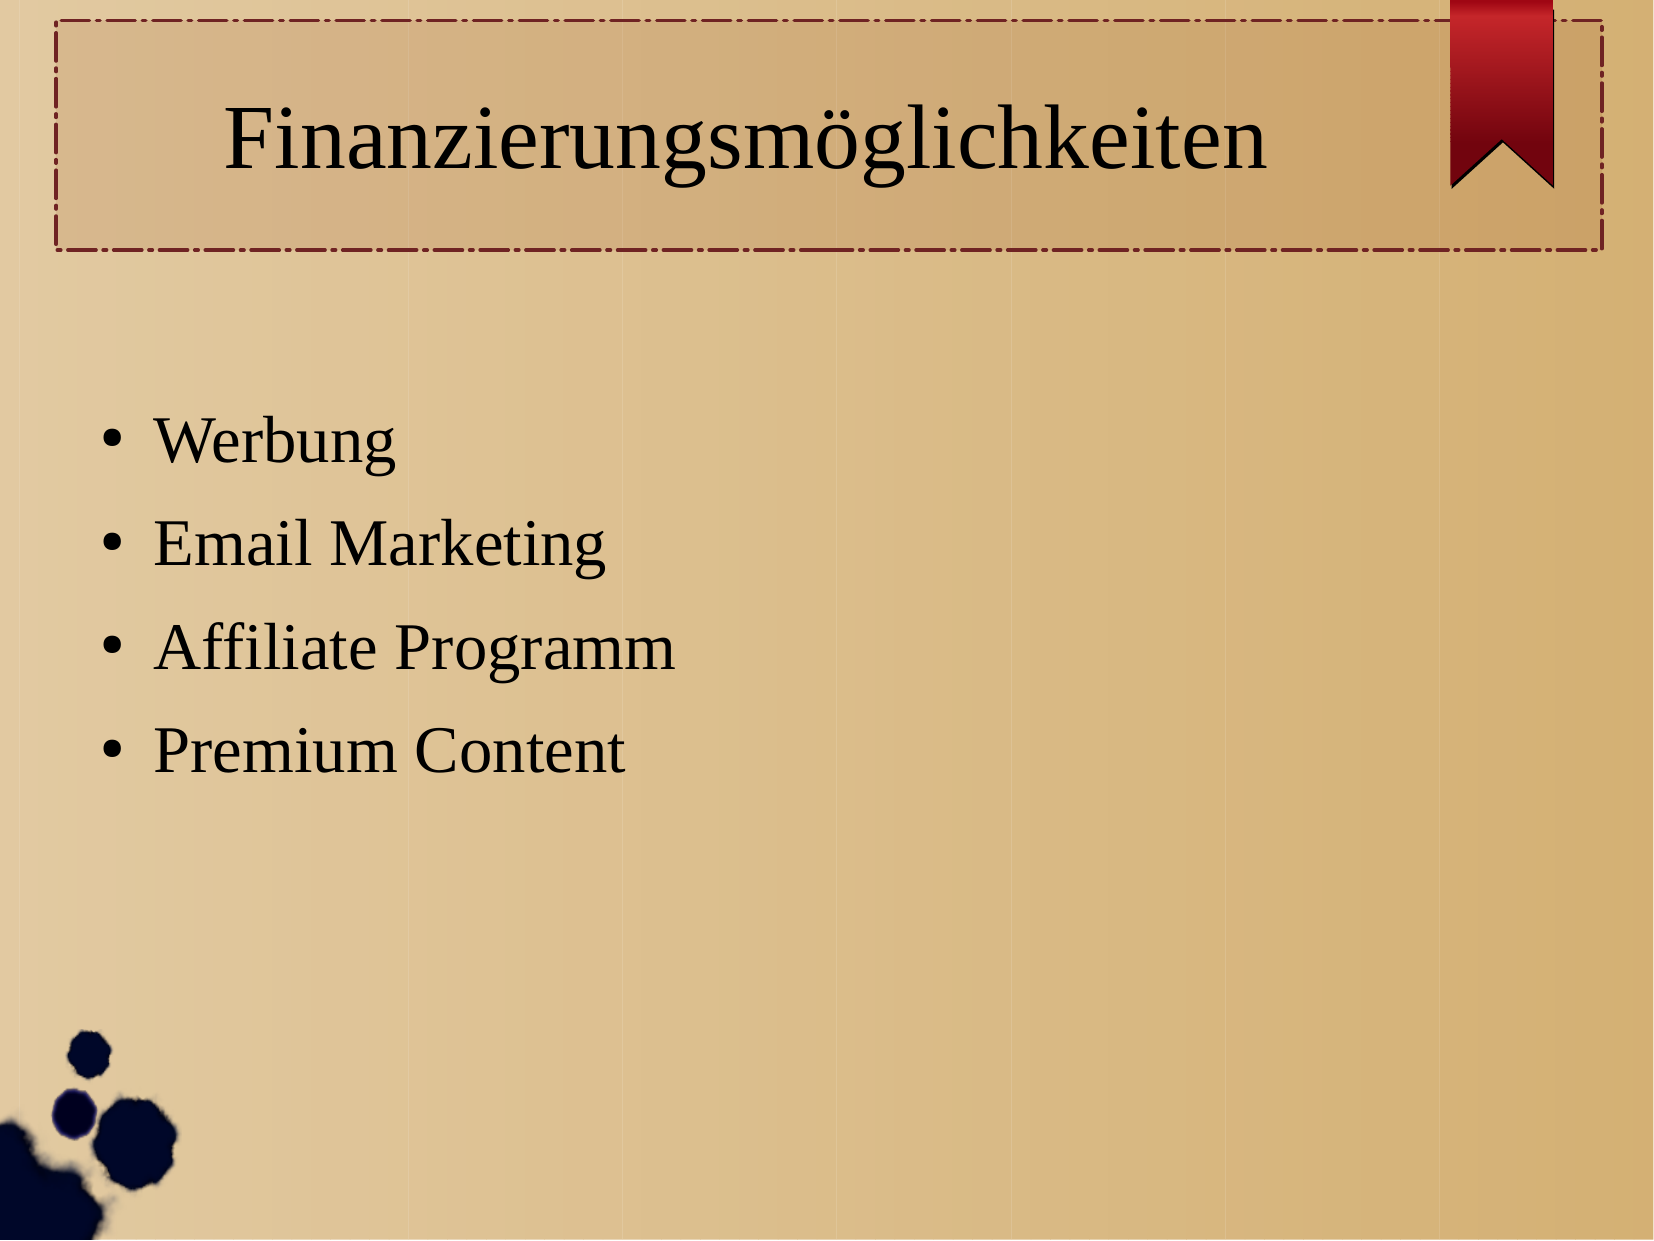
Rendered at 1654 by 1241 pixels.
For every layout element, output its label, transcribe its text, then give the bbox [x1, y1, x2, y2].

list Werbung Email Marketing Affiliate Programm Premium Content [82, 299, 1571, 1019]
title Finanzierungsmöglichkeiten [82, 47, 1412, 229]
